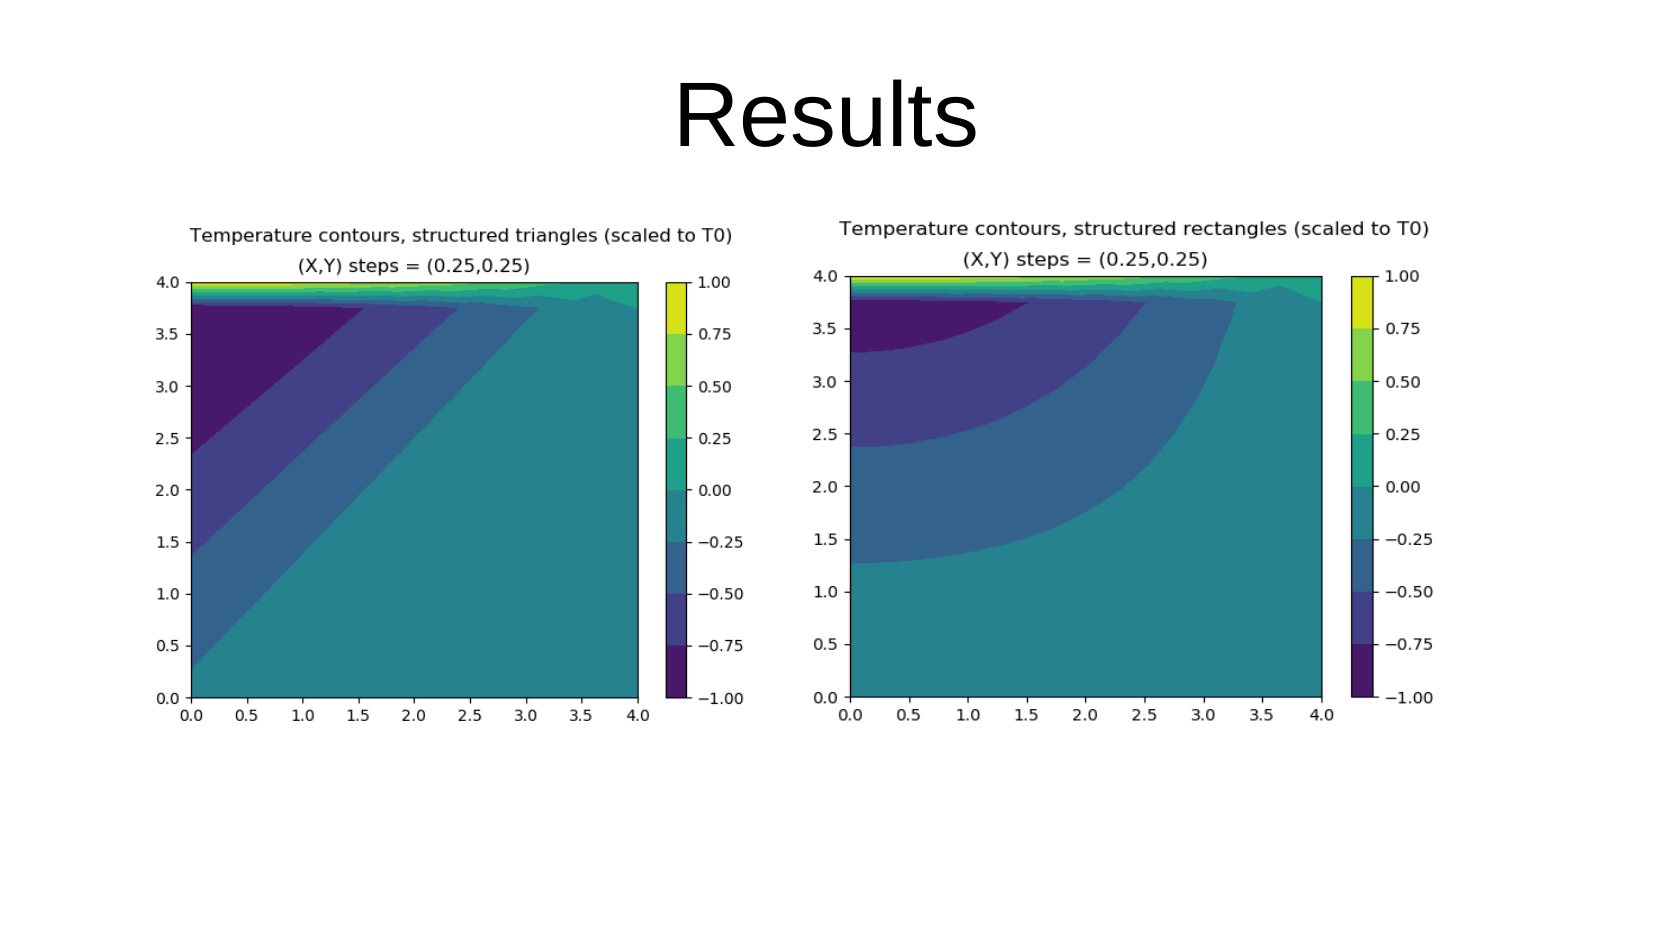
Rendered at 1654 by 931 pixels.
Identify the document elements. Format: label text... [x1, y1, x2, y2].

title Results [82, 37, 1571, 193]
picture [101, 210, 1515, 758]
